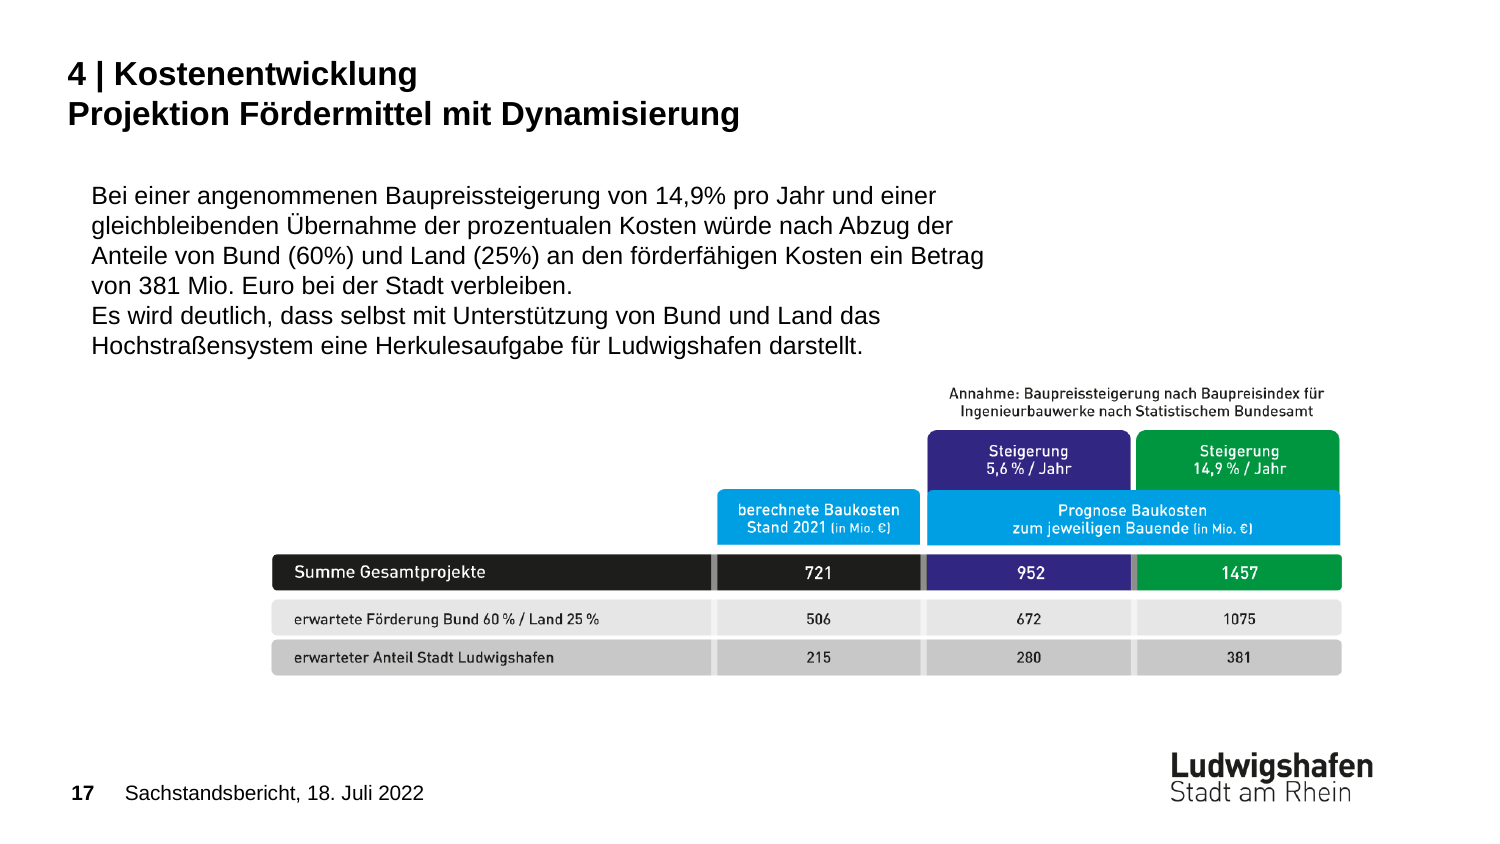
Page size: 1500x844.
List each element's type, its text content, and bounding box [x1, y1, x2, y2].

text_box Bei einer angenommenen Baupreissteigerung von 14,9% pro Jahr und einer gleichbleibenden Übernahme der prozentualen Kosten würde nach Abzug der Anteile von Bund (60%) und Land (25%) an den förderfähigen Kosten ein Betrag von 381 Mio. Euro bei der Stadt verbleiben. Es wird deutlich, dass selbst mit Unterstützung von Bund und Land das Hochstraßensystem eine Herkulesaufgabe für Ludwigshafen darstellt. [76, 172, 1022, 367]
picture [246, 362, 1366, 685]
picture [1163, 748, 1380, 811]
text_box 4 | Kostenentwicklung Projektion Fördermittel mit Dynamisierung [53, 44, 1176, 140]
